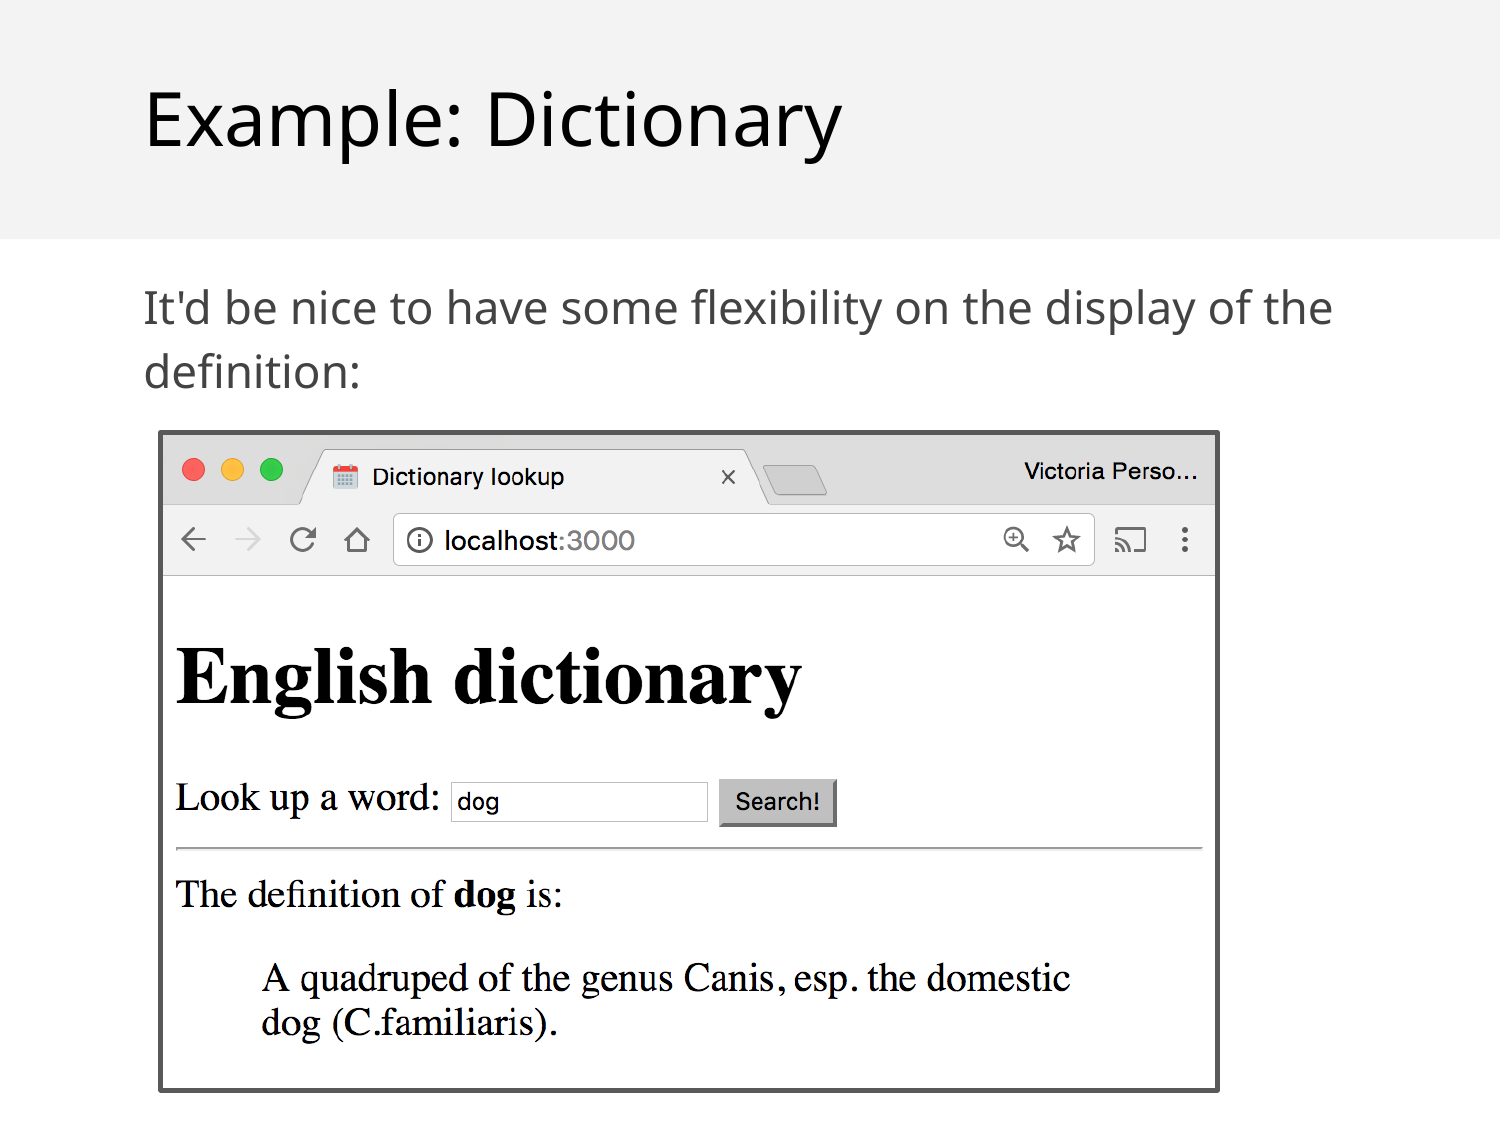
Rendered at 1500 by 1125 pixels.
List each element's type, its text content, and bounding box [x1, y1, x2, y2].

title Example: Dictionary [128, 56, 1372, 183]
picture [162, 434, 1216, 1088]
list It'd be nice to have some flexibility on the display of the definition: [128, 255, 1372, 361]
